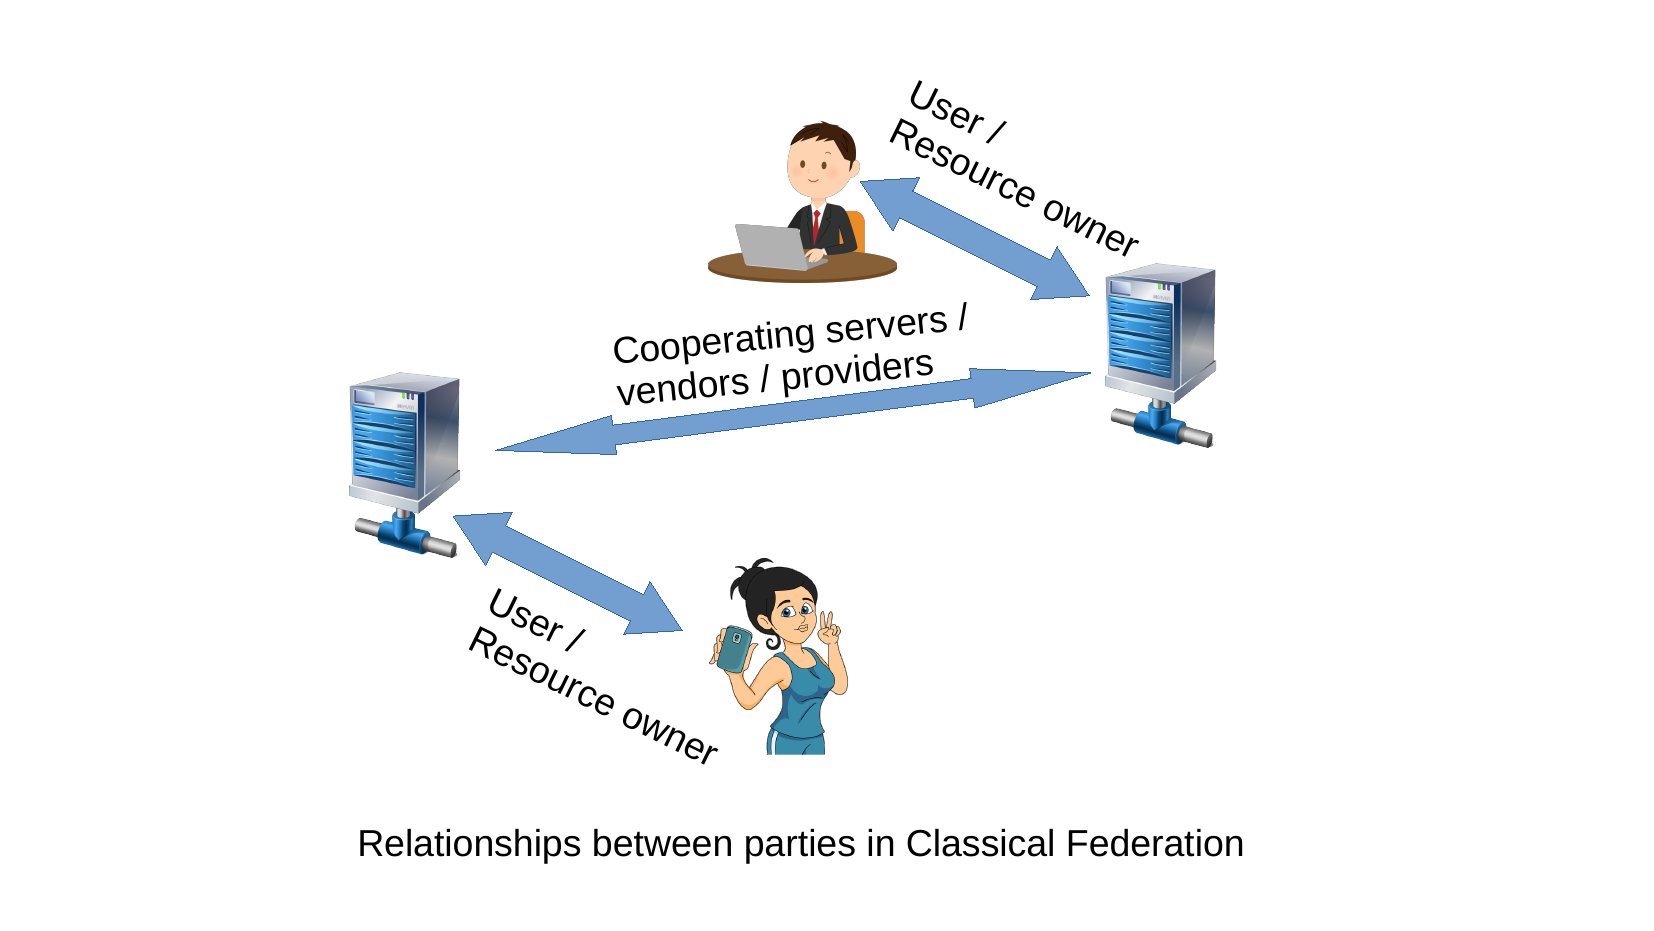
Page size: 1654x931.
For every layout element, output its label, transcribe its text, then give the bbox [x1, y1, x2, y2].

picture [709, 558, 848, 755]
text_box User / Resource owner [866, 59, 1182, 281]
text_box Relationships between parties in Classical Federation [342, 814, 1300, 872]
text_box [453, 512, 683, 634]
picture [1105, 263, 1222, 448]
text_box [860, 177, 1090, 300]
picture [708, 121, 897, 283]
text_box User / Resource owner [446, 566, 761, 789]
picture [349, 372, 466, 558]
text_box Cooperating servers / vendors / providers [595, 280, 1051, 507]
text_box [1042, 371, 1091, 388]
text_box [495, 417, 608, 455]
